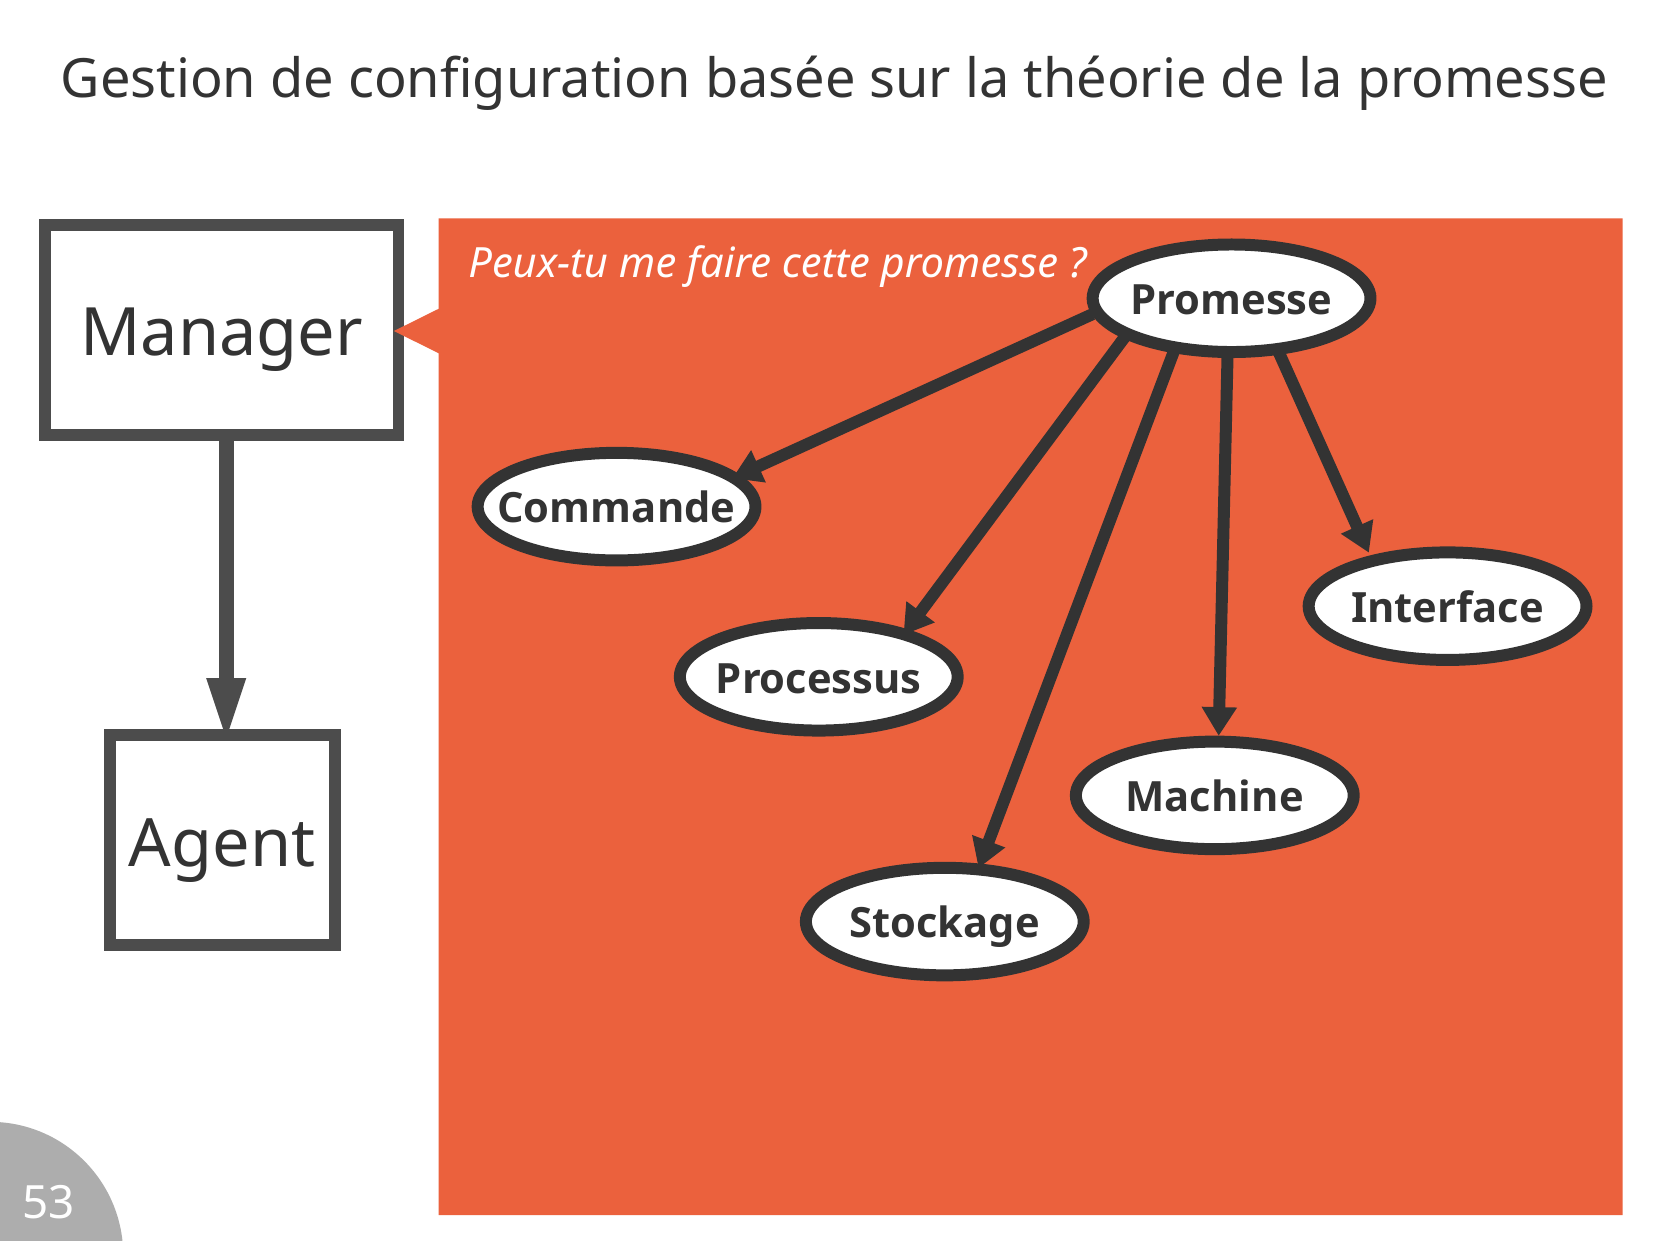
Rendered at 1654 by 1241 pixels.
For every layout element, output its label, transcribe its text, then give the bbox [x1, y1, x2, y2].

text_box Stockage [805, 867, 1084, 976]
text_box [393, 309, 438, 353]
text_box Gestion de configuration basée sur la théorie de la promesse [50, 3, 1621, 151]
text_box Promesse [1092, 244, 1371, 353]
text_box Commande [477, 452, 756, 561]
text_box Agent [109, 735, 335, 946]
text_box Machine [1075, 741, 1354, 850]
text_box Manager [45, 224, 399, 436]
text_box Processus [679, 623, 958, 731]
text_box Peux-tu me faire cette promesse ? [438, 218, 1623, 1216]
text_box Interface [1308, 552, 1587, 660]
